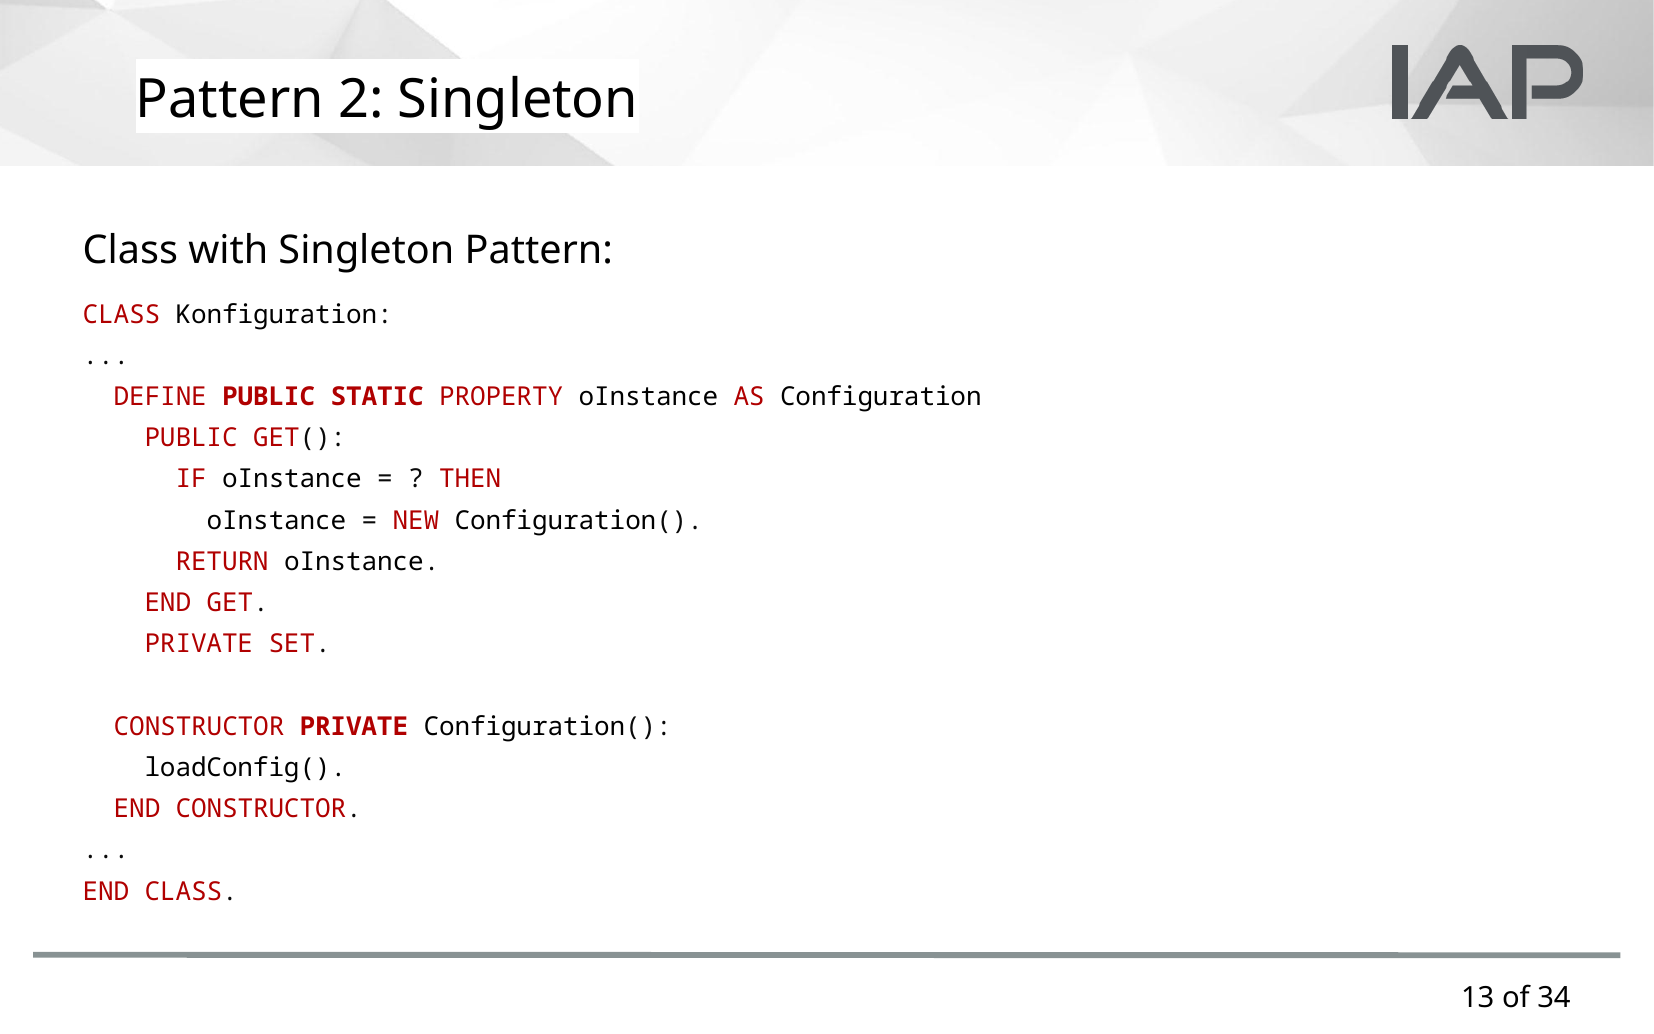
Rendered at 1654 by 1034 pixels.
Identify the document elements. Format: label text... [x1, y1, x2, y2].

title Pattern 2: Singleton [135, 41, 1264, 152]
picture [0, 0, 1654, 166]
list Class with Singleton Pattern: [82, 221, 1571, 295]
list CLASS Konfiguration: ... DEFINE PUBLIC STATIC PROPERTY oInstance AS Configuration PUBLIC GET(): IF oInstance = ? THEN oInstance = NEW Configuration(). RETURN oInstance. END GET. PRIVATE SET. CONSTRUCTOR PRIVATE Configuration(): loadConfig(). END CONSTRUCTOR. ... END CLASS. [82, 295, 1571, 915]
